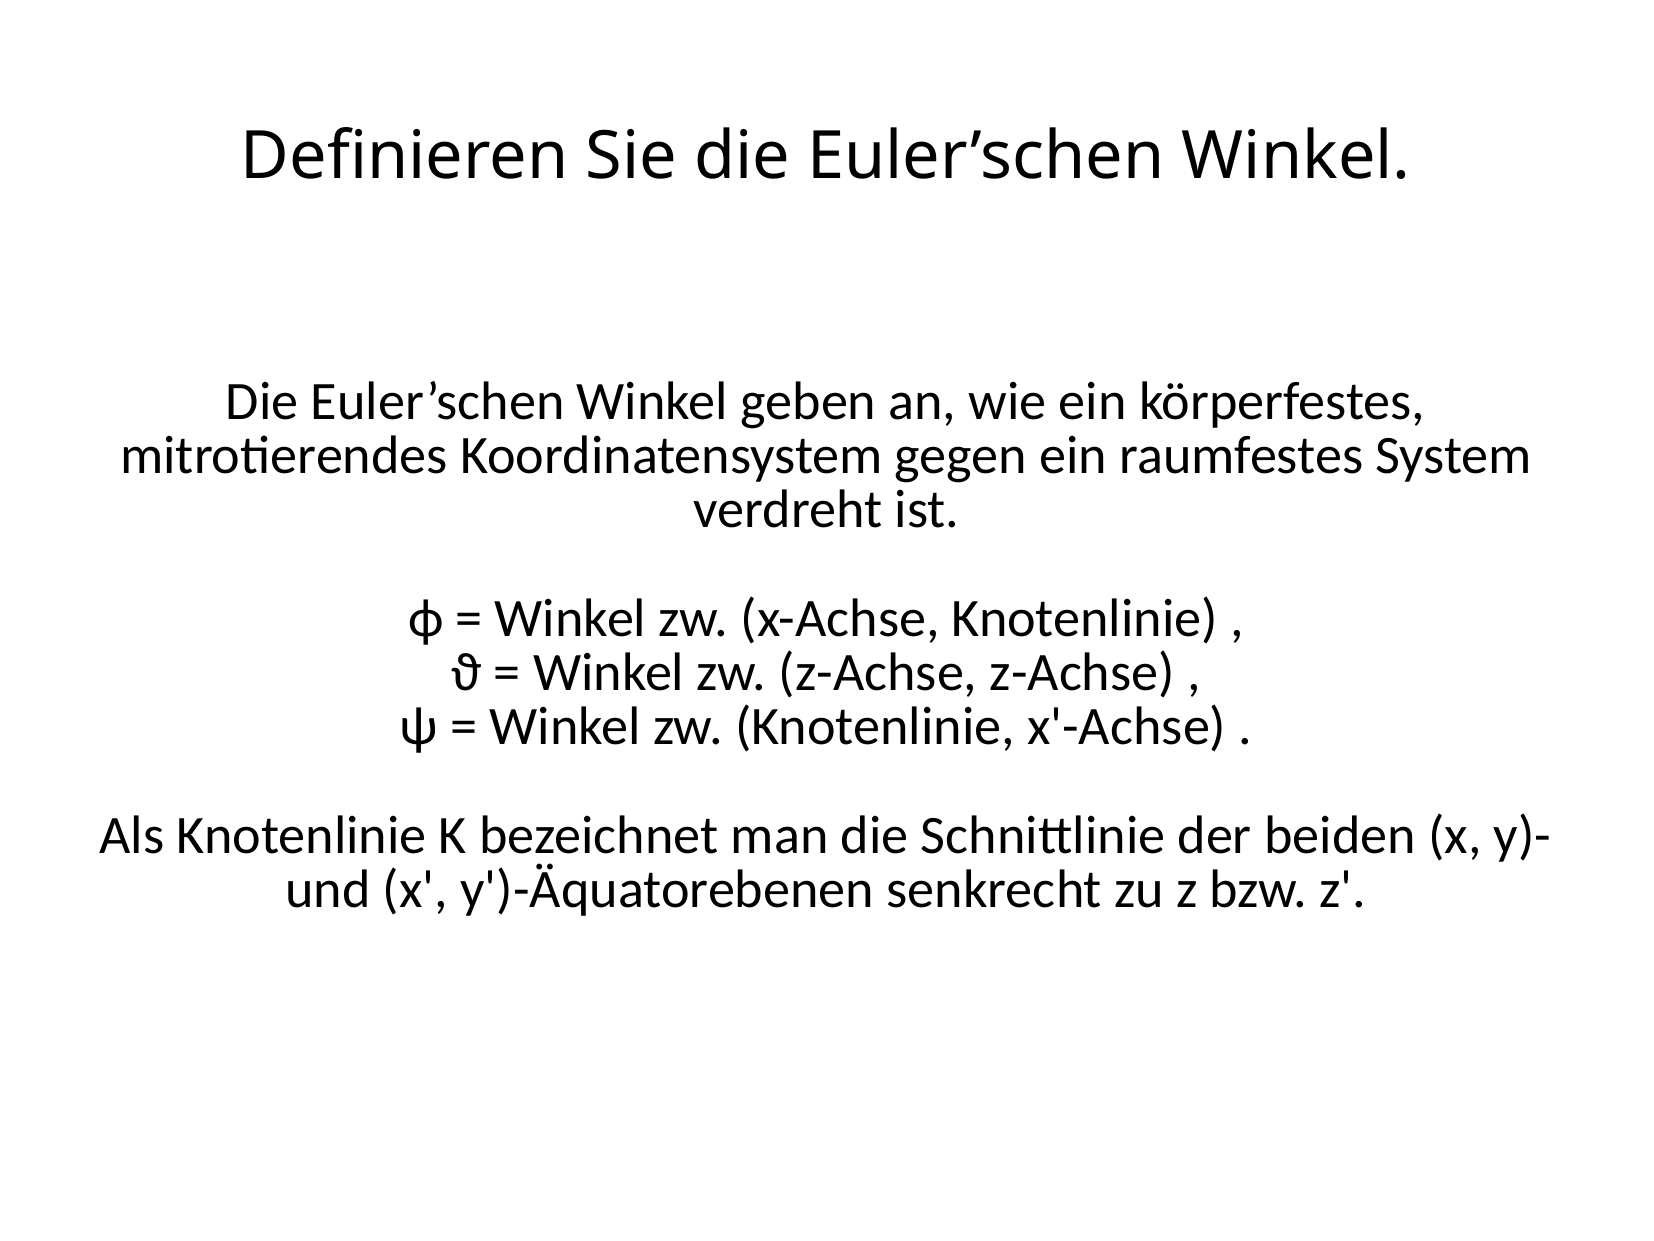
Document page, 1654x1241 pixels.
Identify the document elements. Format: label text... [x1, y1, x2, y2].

subtitle Die Euler’schen Winkel geben an, wie ein körperfestes, mitrotierendes Koordinatensystem gegen ein raumfestes System verdreht ist. ϕ = Winkel zw. (x-Achse, Knotenlinie) , ϑ = Winkel zw. (z-Achse, z-Achse) , ψ = Winkel zw. (Knotenlinie, x'-Achse) . Als Knotenlinie K bezeichnet man die Schnittlinie der beiden (x, y)- und (x', y')-Äquatorebenen senkrecht zu z bzw. z'. [82, 290, 1571, 1010]
title Definieren Sie die Euler’schen Winkel. [82, 49, 1571, 257]
